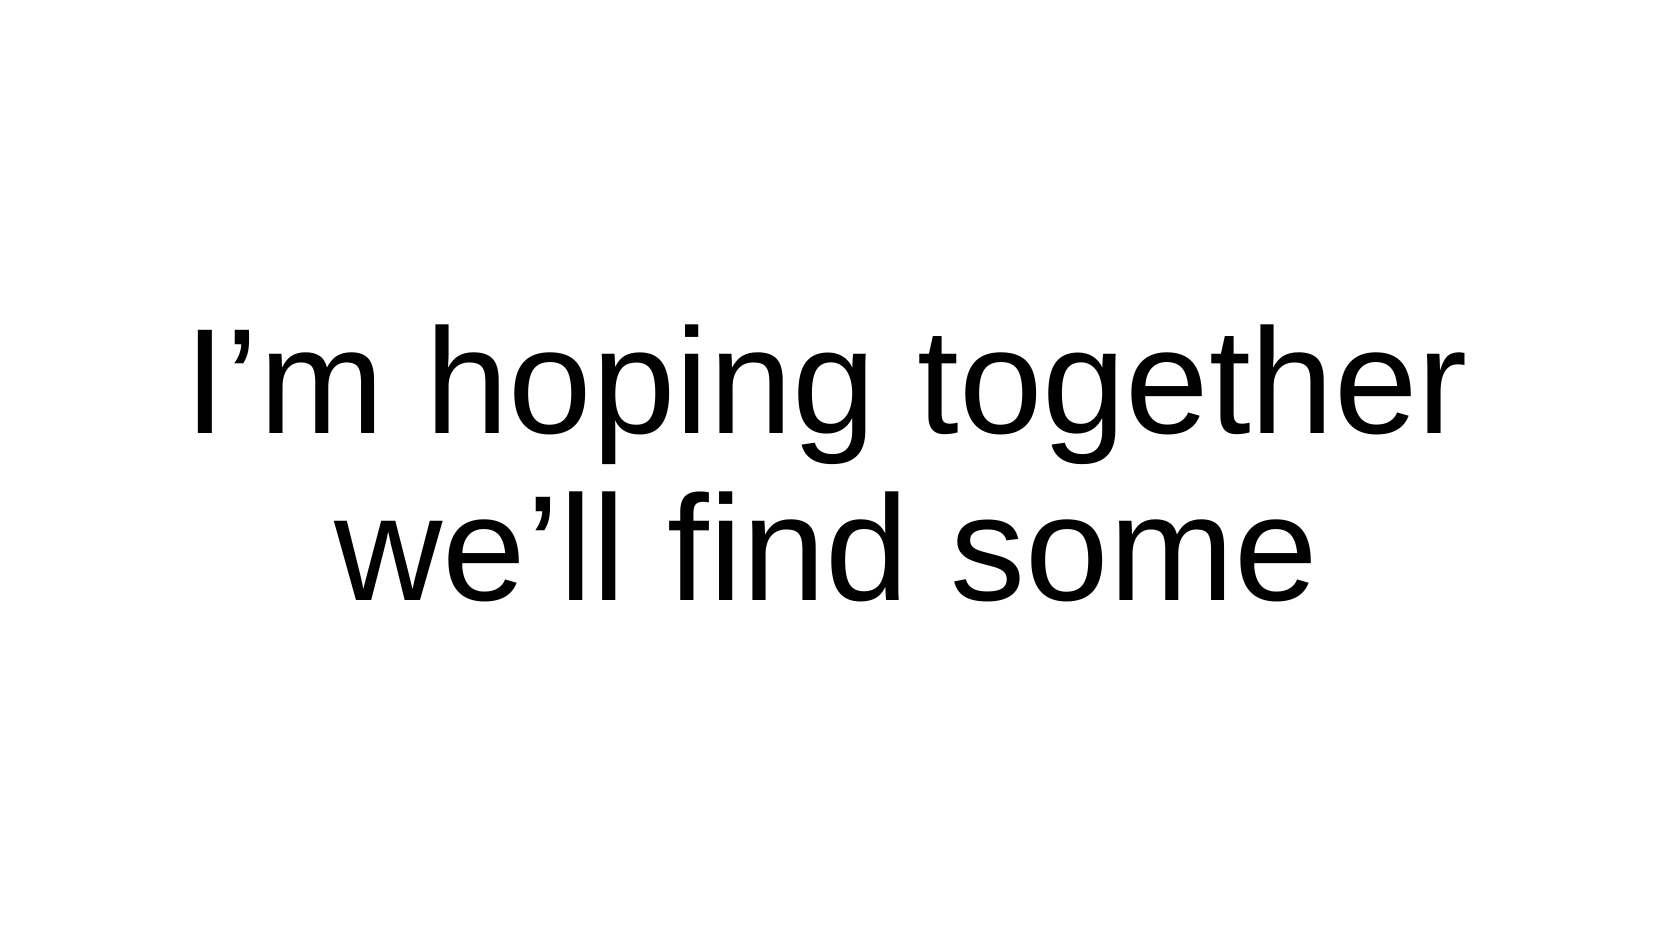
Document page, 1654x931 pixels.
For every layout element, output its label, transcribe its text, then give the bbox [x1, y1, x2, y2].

title I’m hoping together we’ll find some [73, 41, 1581, 890]
